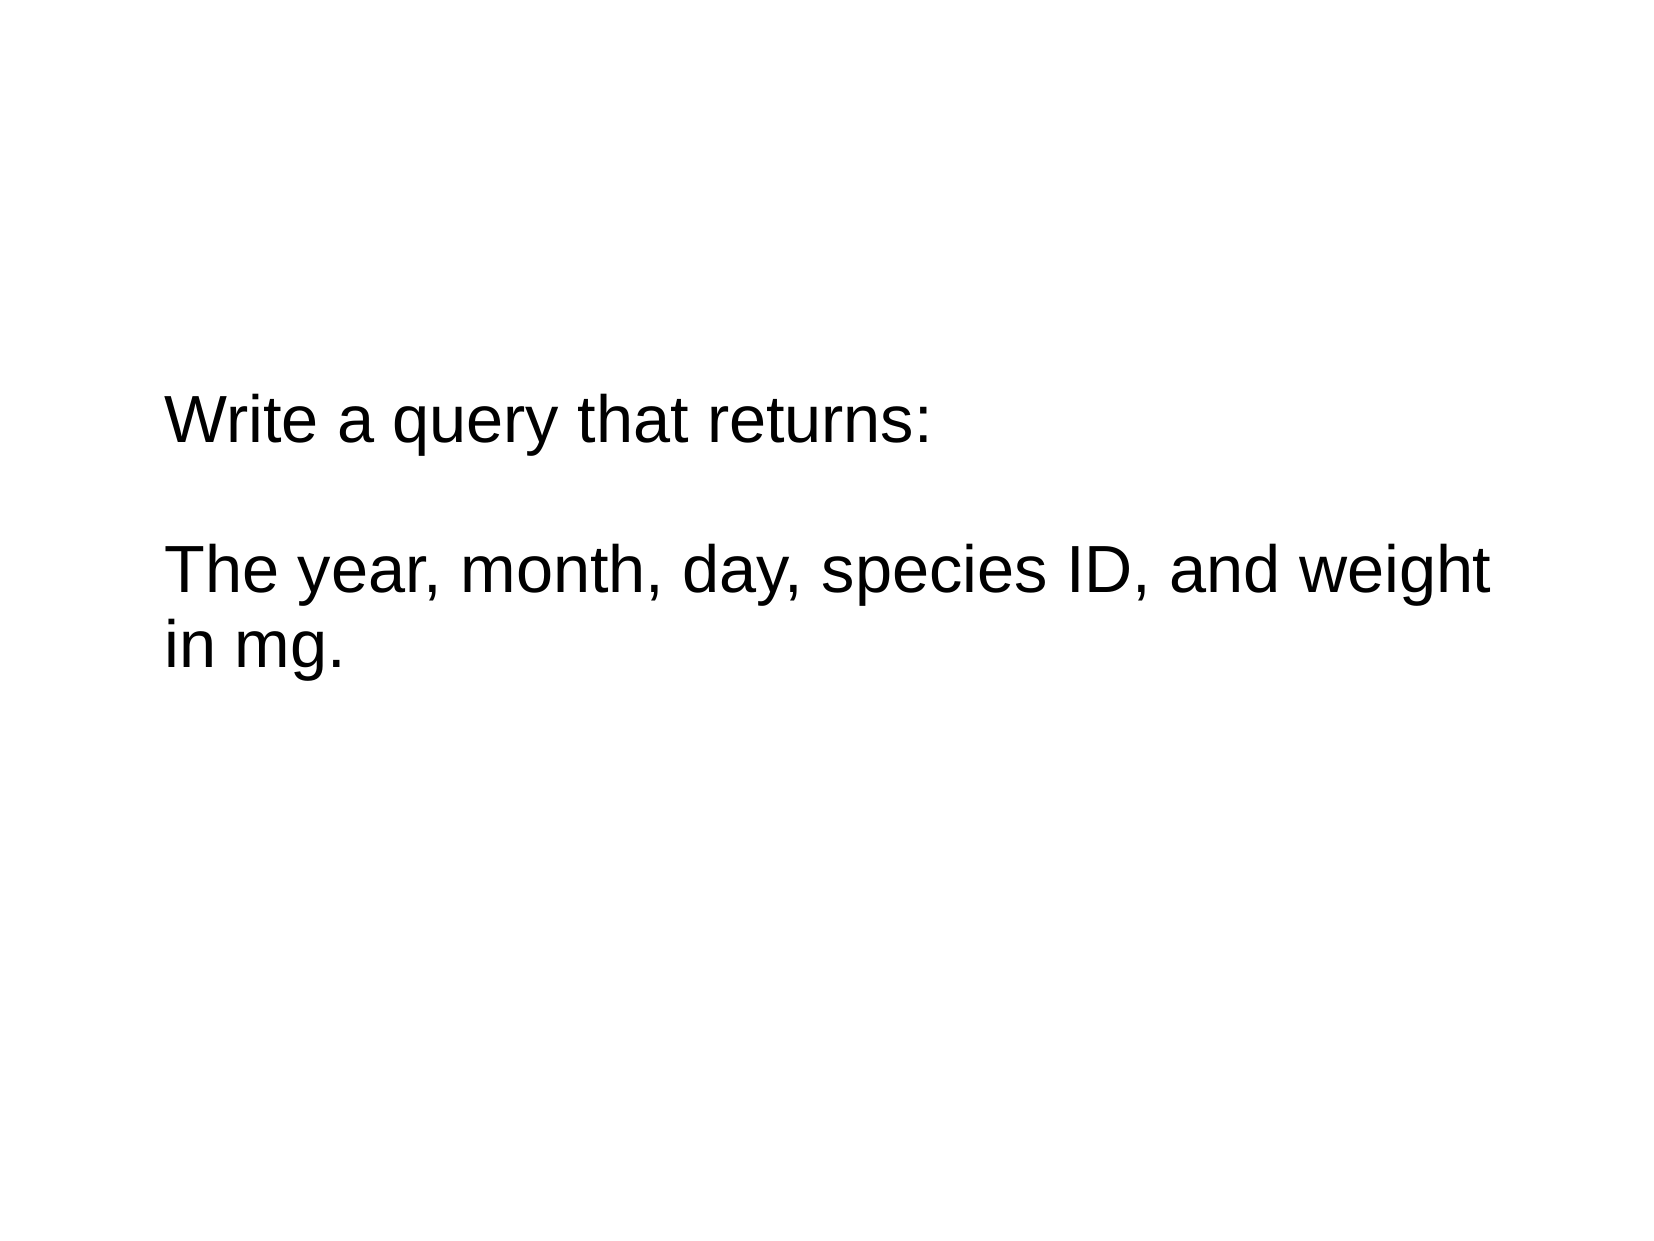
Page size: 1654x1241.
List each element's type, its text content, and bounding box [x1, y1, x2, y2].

text_box Write a query that returns: The year, month, day, species ID, and weight in mg. [150, 375, 1561, 688]
